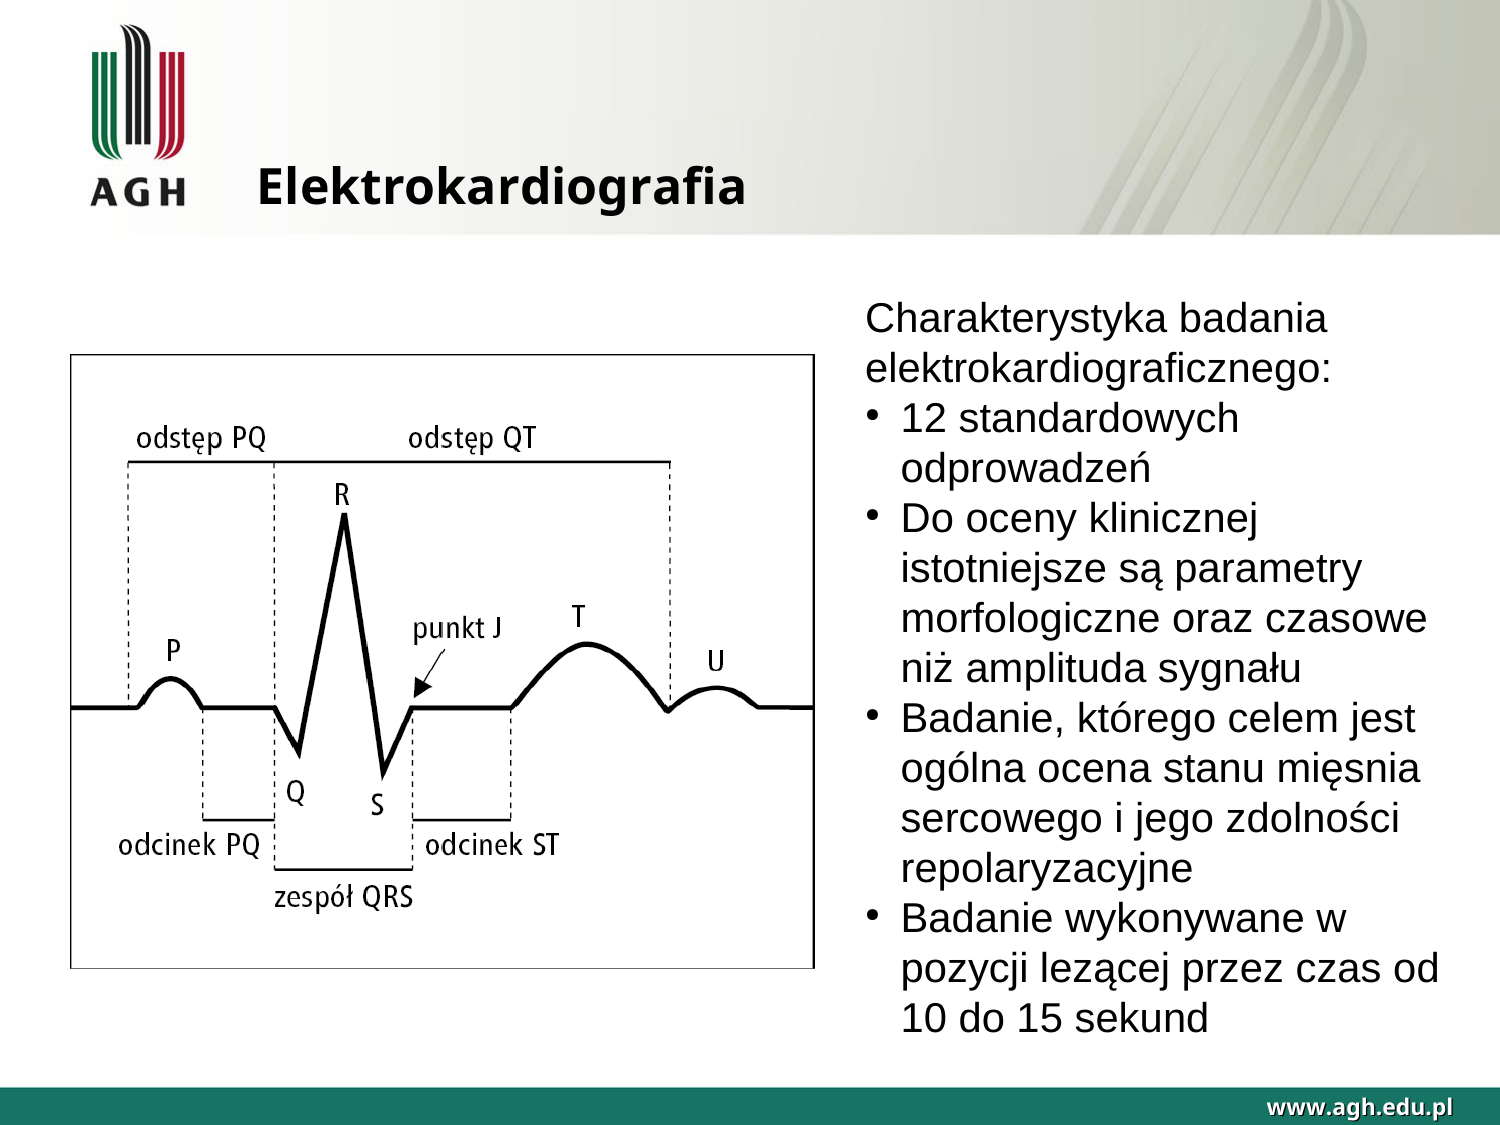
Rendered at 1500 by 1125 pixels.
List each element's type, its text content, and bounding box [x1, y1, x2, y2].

text_box Charakterystyka badania elektrokardiograficznego: 12 standardowych odprowadzeń Do oceny klinicznej istotniejsze są parametry morfologiczne oraz czasowe niż amplituda sygnału Badanie, którego celem jest ogólna ocena stanu mięsnia sercowego i jego zdolności repolaryzacyjne Badanie wykonywane w pozycji lezącej przez czas od 10 do 15 sekund [850, 283, 1477, 1049]
text_box www.agh.edu.pl [1251, 1084, 1500, 1125]
title Elektrokardiografia [242, 137, 1436, 233]
picture [0, 0, 1500, 1125]
